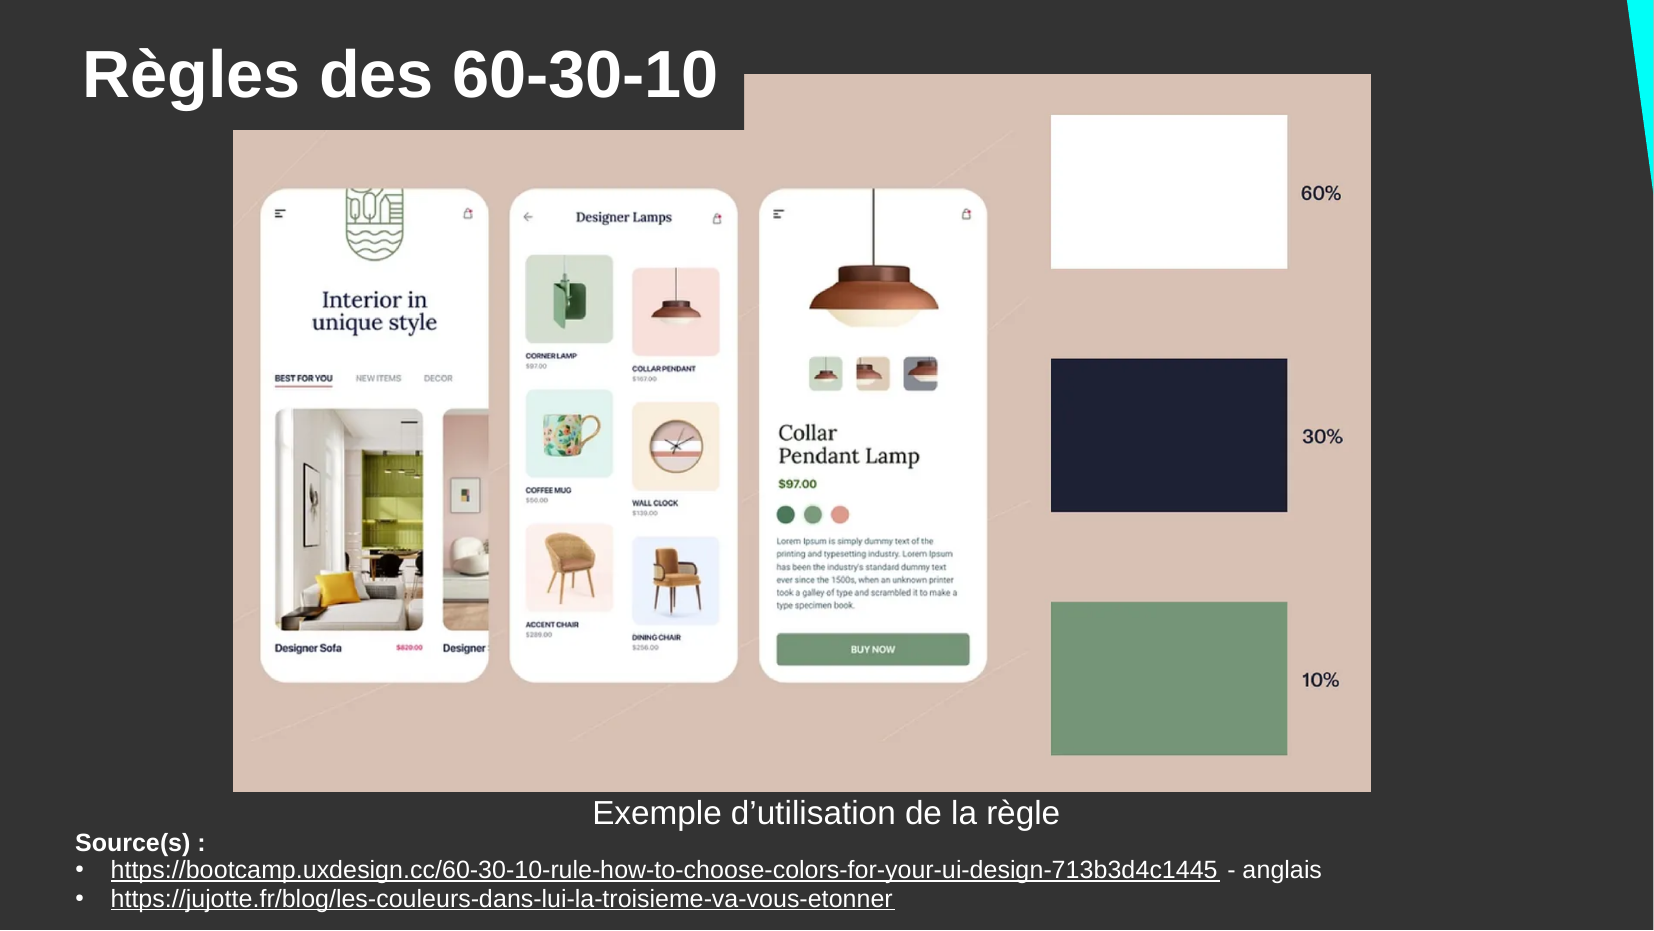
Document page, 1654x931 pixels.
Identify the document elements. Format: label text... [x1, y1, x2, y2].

picture [233, 74, 1371, 792]
title Règles des 60-30-10 [82, 37, 721, 114]
text_box [224, 23, 745, 130]
text_box Source(s) : https://bootcamp.uxdesign.cc/60-30-10-rule-how-to-choose-colors-for-your-ui-design-713b3d4c1445 - anglais https://jujotte.fr/blog/les-couleurs-dans-lui-la-troisieme-va-vous-etonner [60, 820, 1546, 920]
text_box [1626, 0, 1654, 199]
text_box Exemple d’utilisation de la règle [307, 786, 1347, 839]
